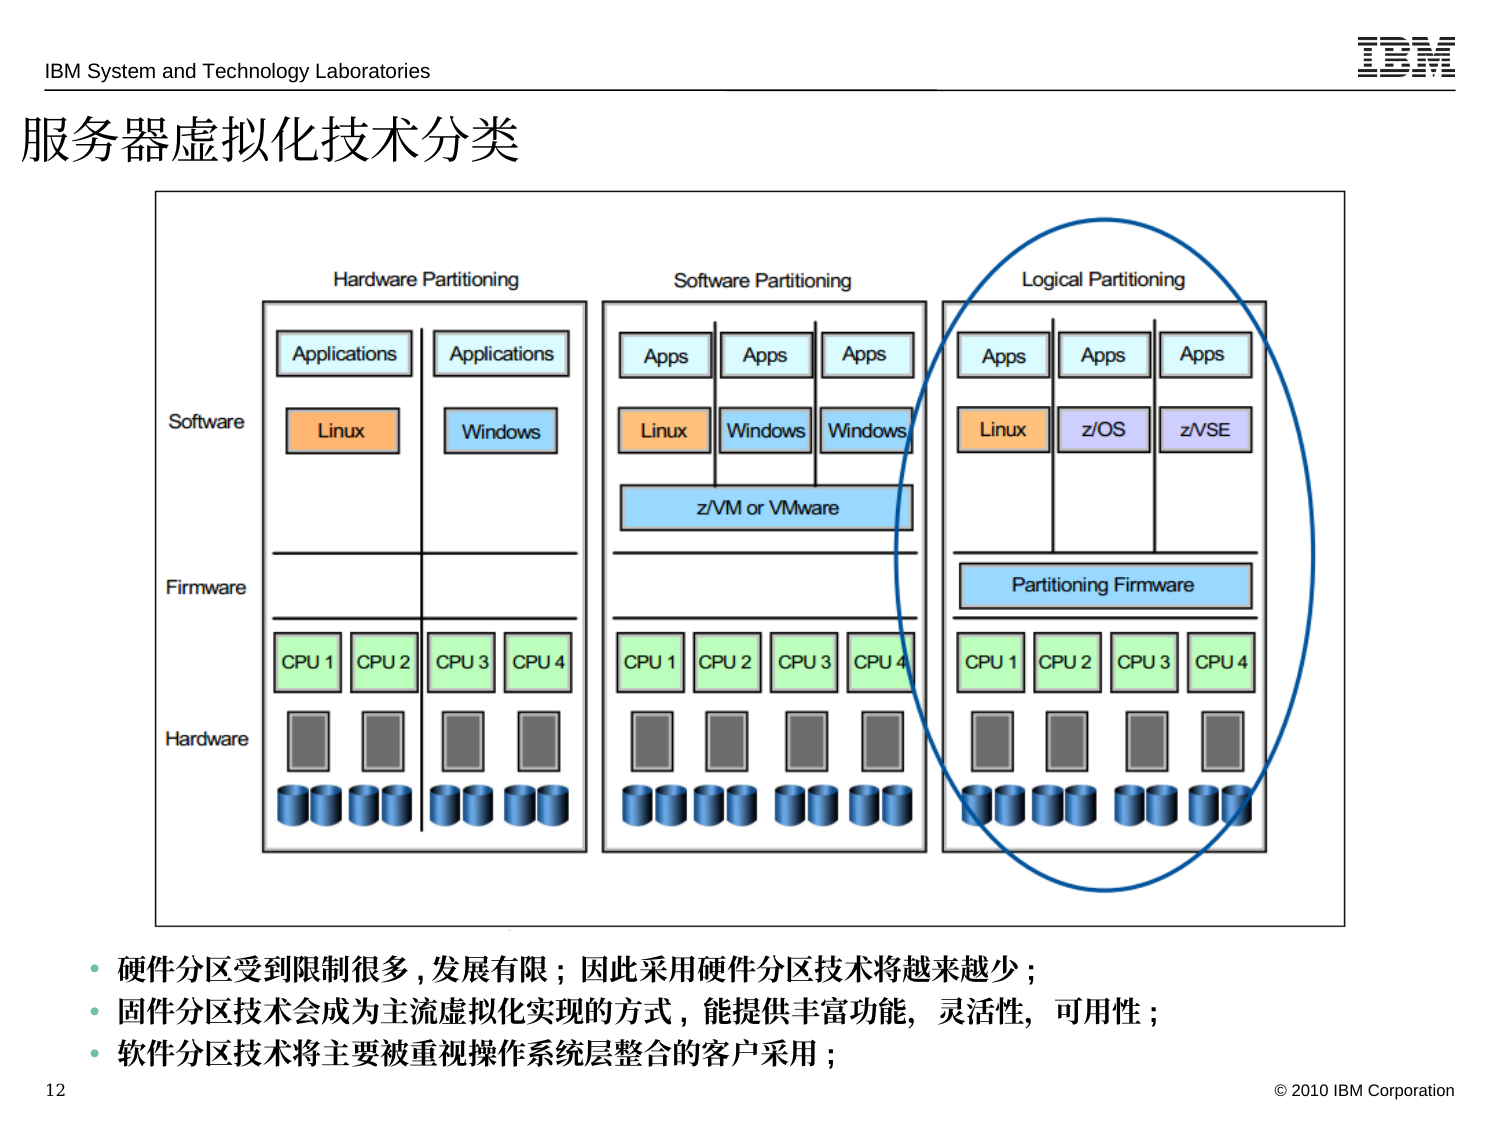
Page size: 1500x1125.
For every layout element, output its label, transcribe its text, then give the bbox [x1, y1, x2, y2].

text_box 硬件分区受到限制很多,发展有限; 因此采用硬件分区技术将越来越少; 固件分区技术会成为主流虚拟化实现的方式, 能提供丰富功能，灵活性，可用性; 软件分区技术将主要被重视操作系统层整合的客户采用; [17, 954, 1476, 1071]
picture [1358, 37, 1455, 77]
text_box 服务器虚拟化技术分类 [5, 100, 1296, 185]
picture [151, 187, 1351, 932]
text_box <number> [29, 1072, 85, 1108]
